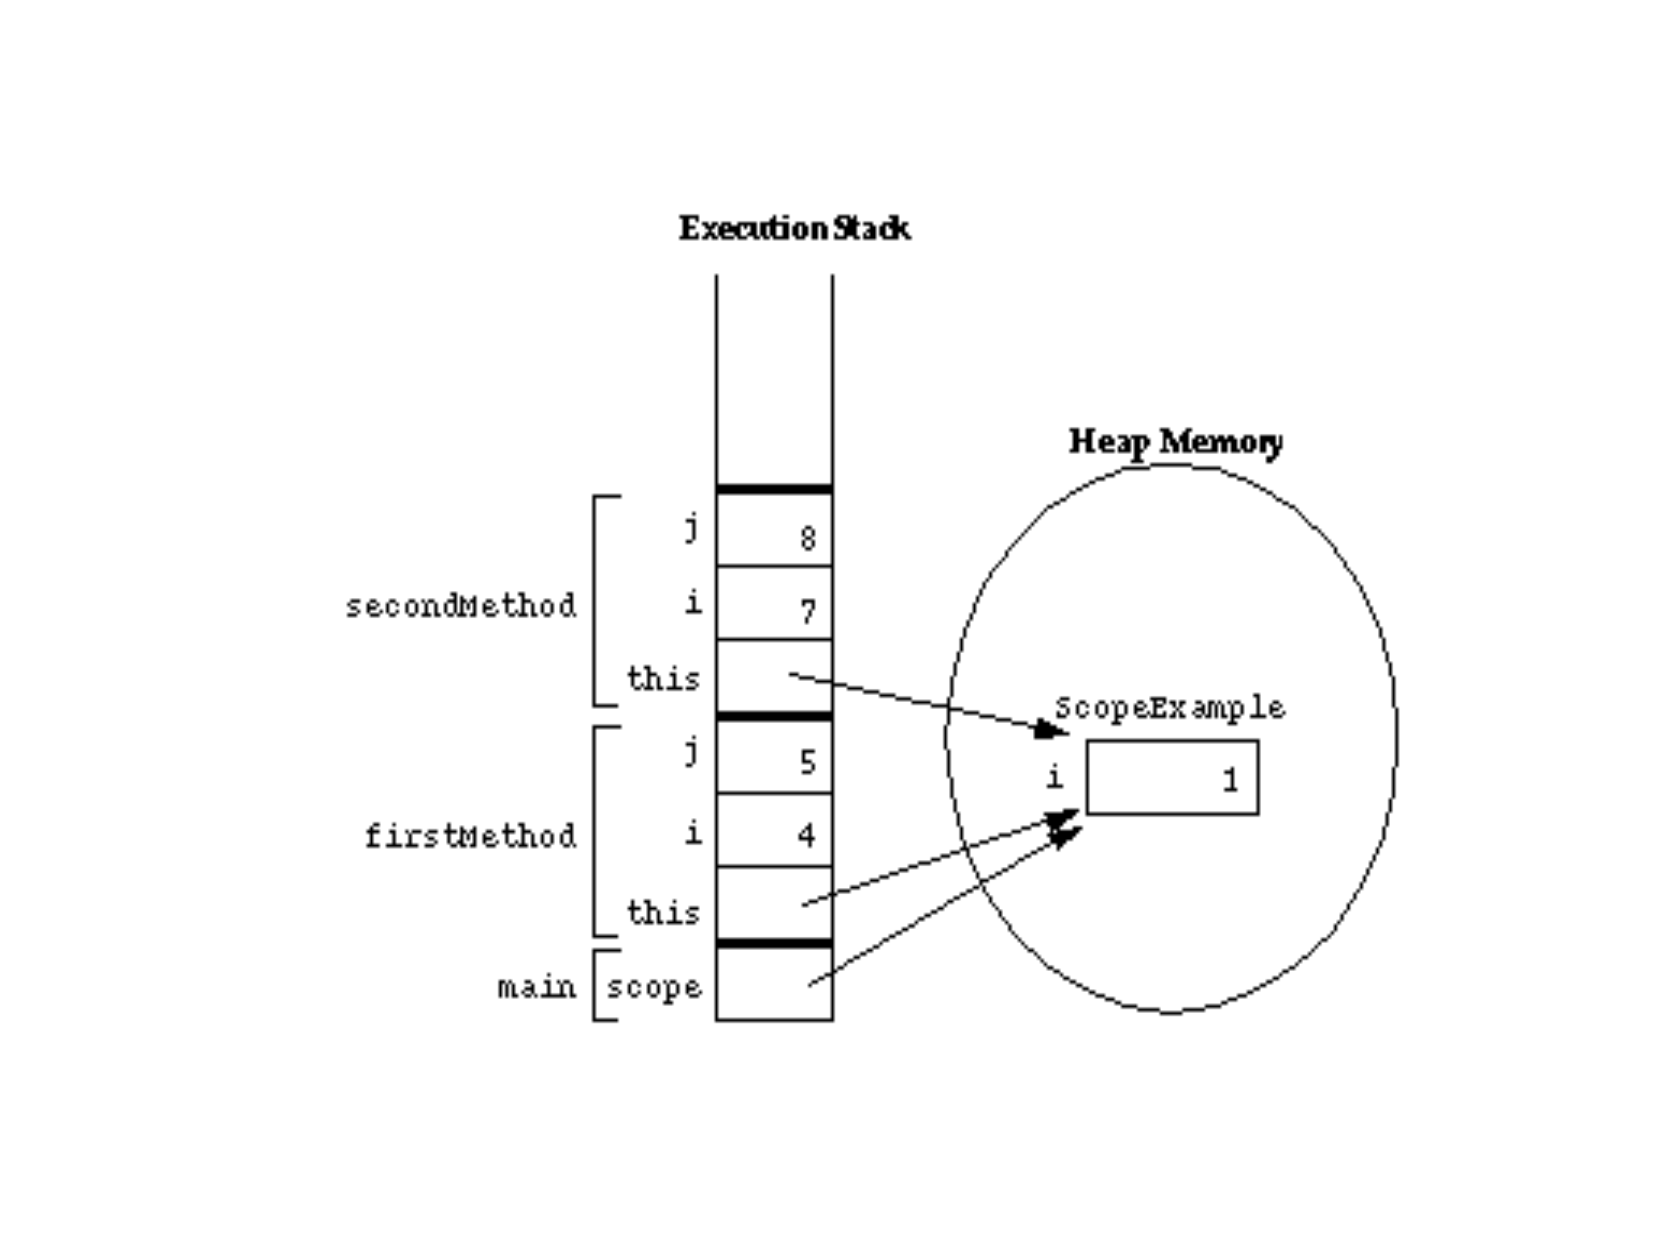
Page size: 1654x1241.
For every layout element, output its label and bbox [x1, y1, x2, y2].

picture [342, 129, 1406, 1170]
